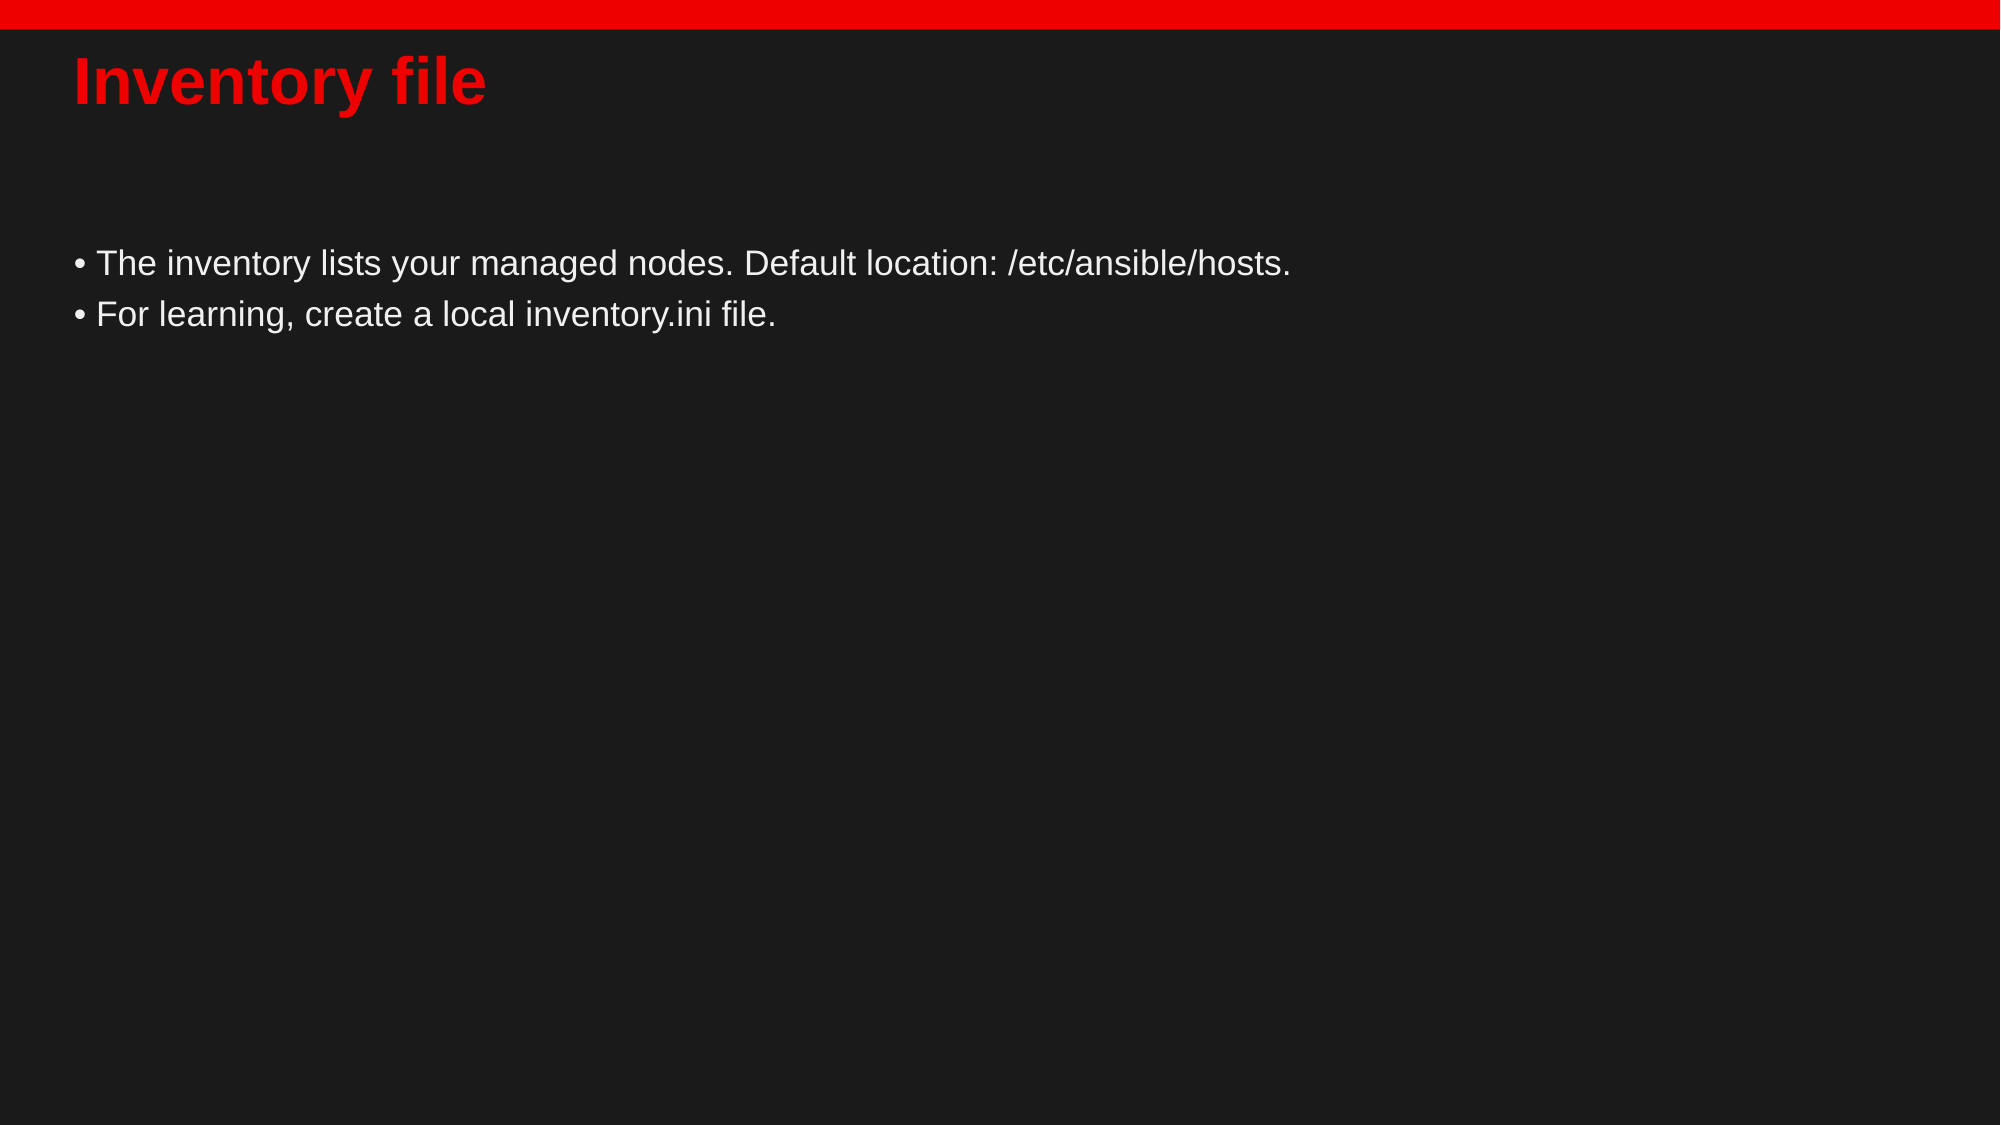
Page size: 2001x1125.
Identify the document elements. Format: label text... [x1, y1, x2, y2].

text_box Inventory file [59, 36, 1942, 208]
text_box [0, 0, 2001, 30]
text_box • The inventory lists your managed nodes. Default location: /etc/ansible/hosts. • For learning, create a local inventory.ini file. [59, 236, 1942, 1037]
